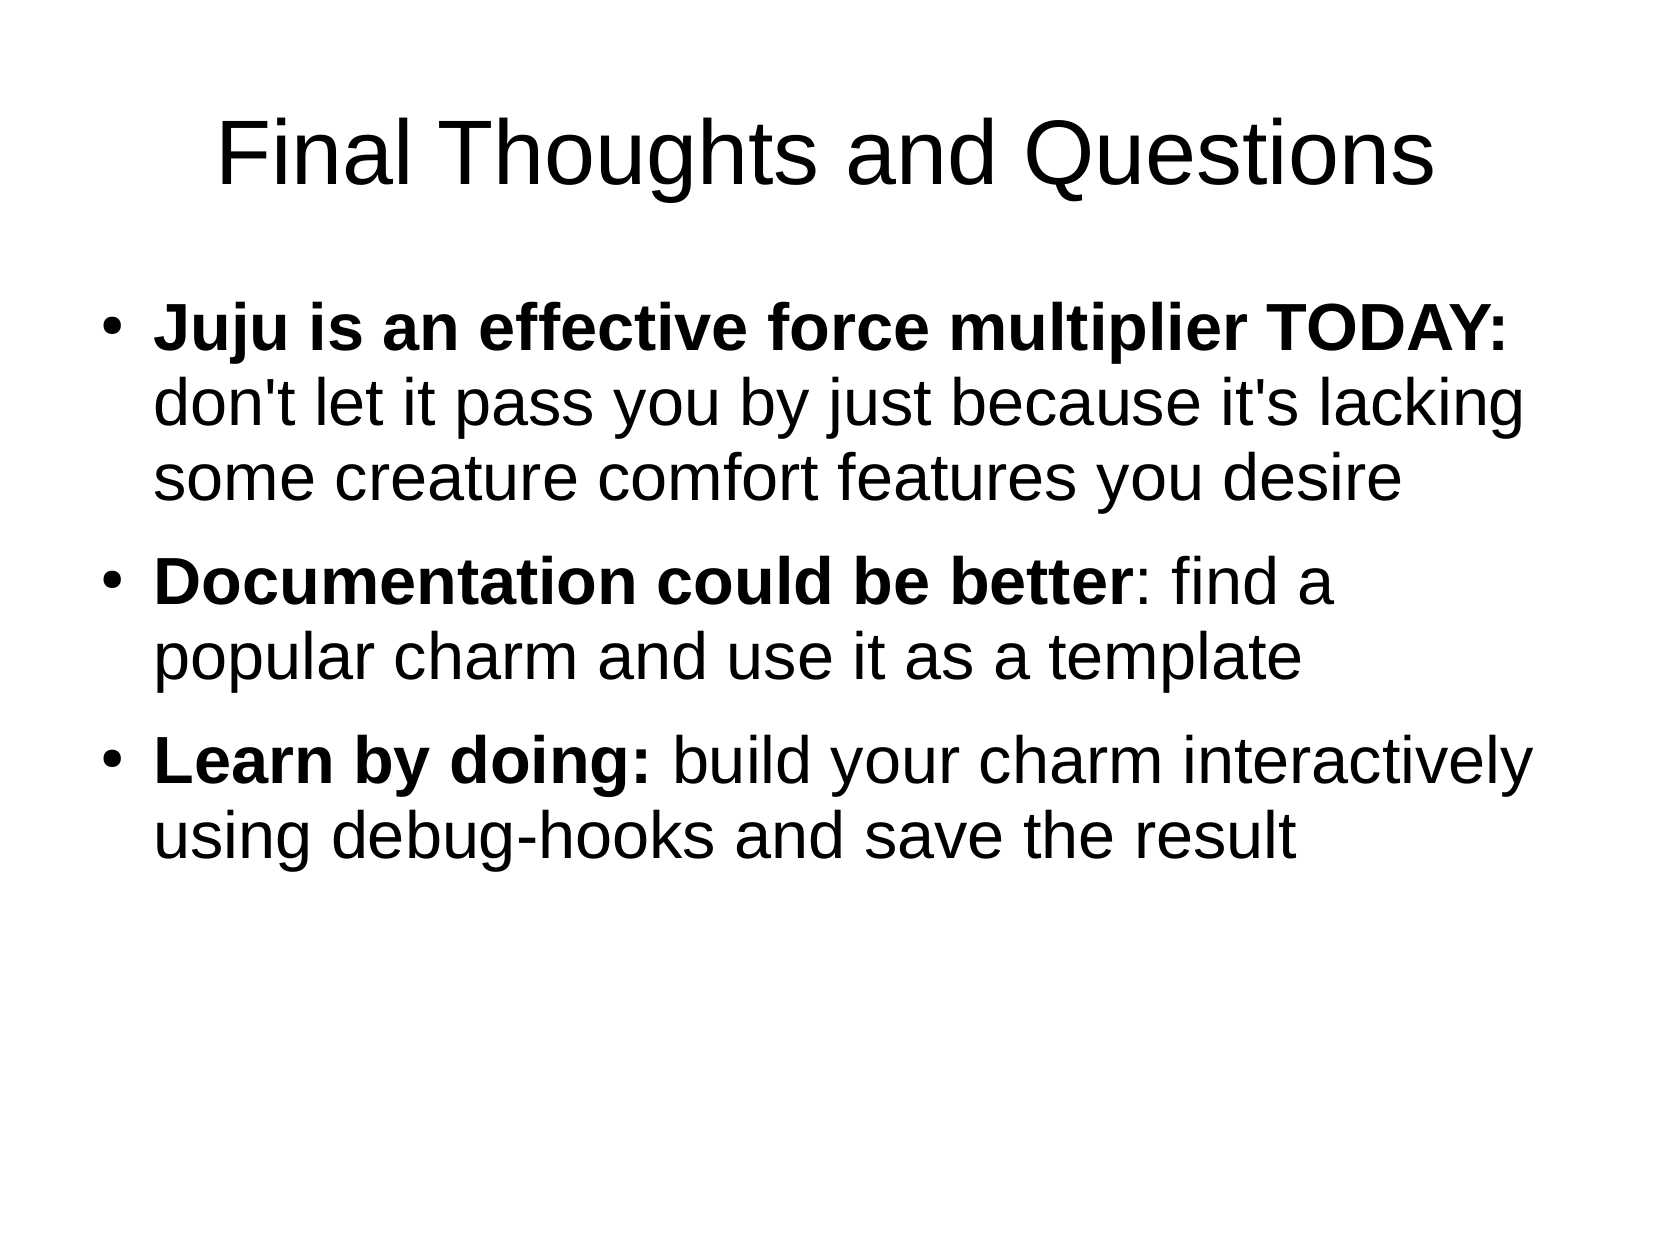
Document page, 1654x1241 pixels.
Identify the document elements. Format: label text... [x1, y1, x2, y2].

list Juju is an effective force multiplier TODAY: don't let it pass you by just because it's lacking some creature comfort features you desire Documentation could be better: find a popular charm and use it as a template Learn by doing: build your charm interactively using debug-hooks and save the result [82, 290, 1538, 1010]
title Final Thoughts and Questions [82, 49, 1571, 257]
